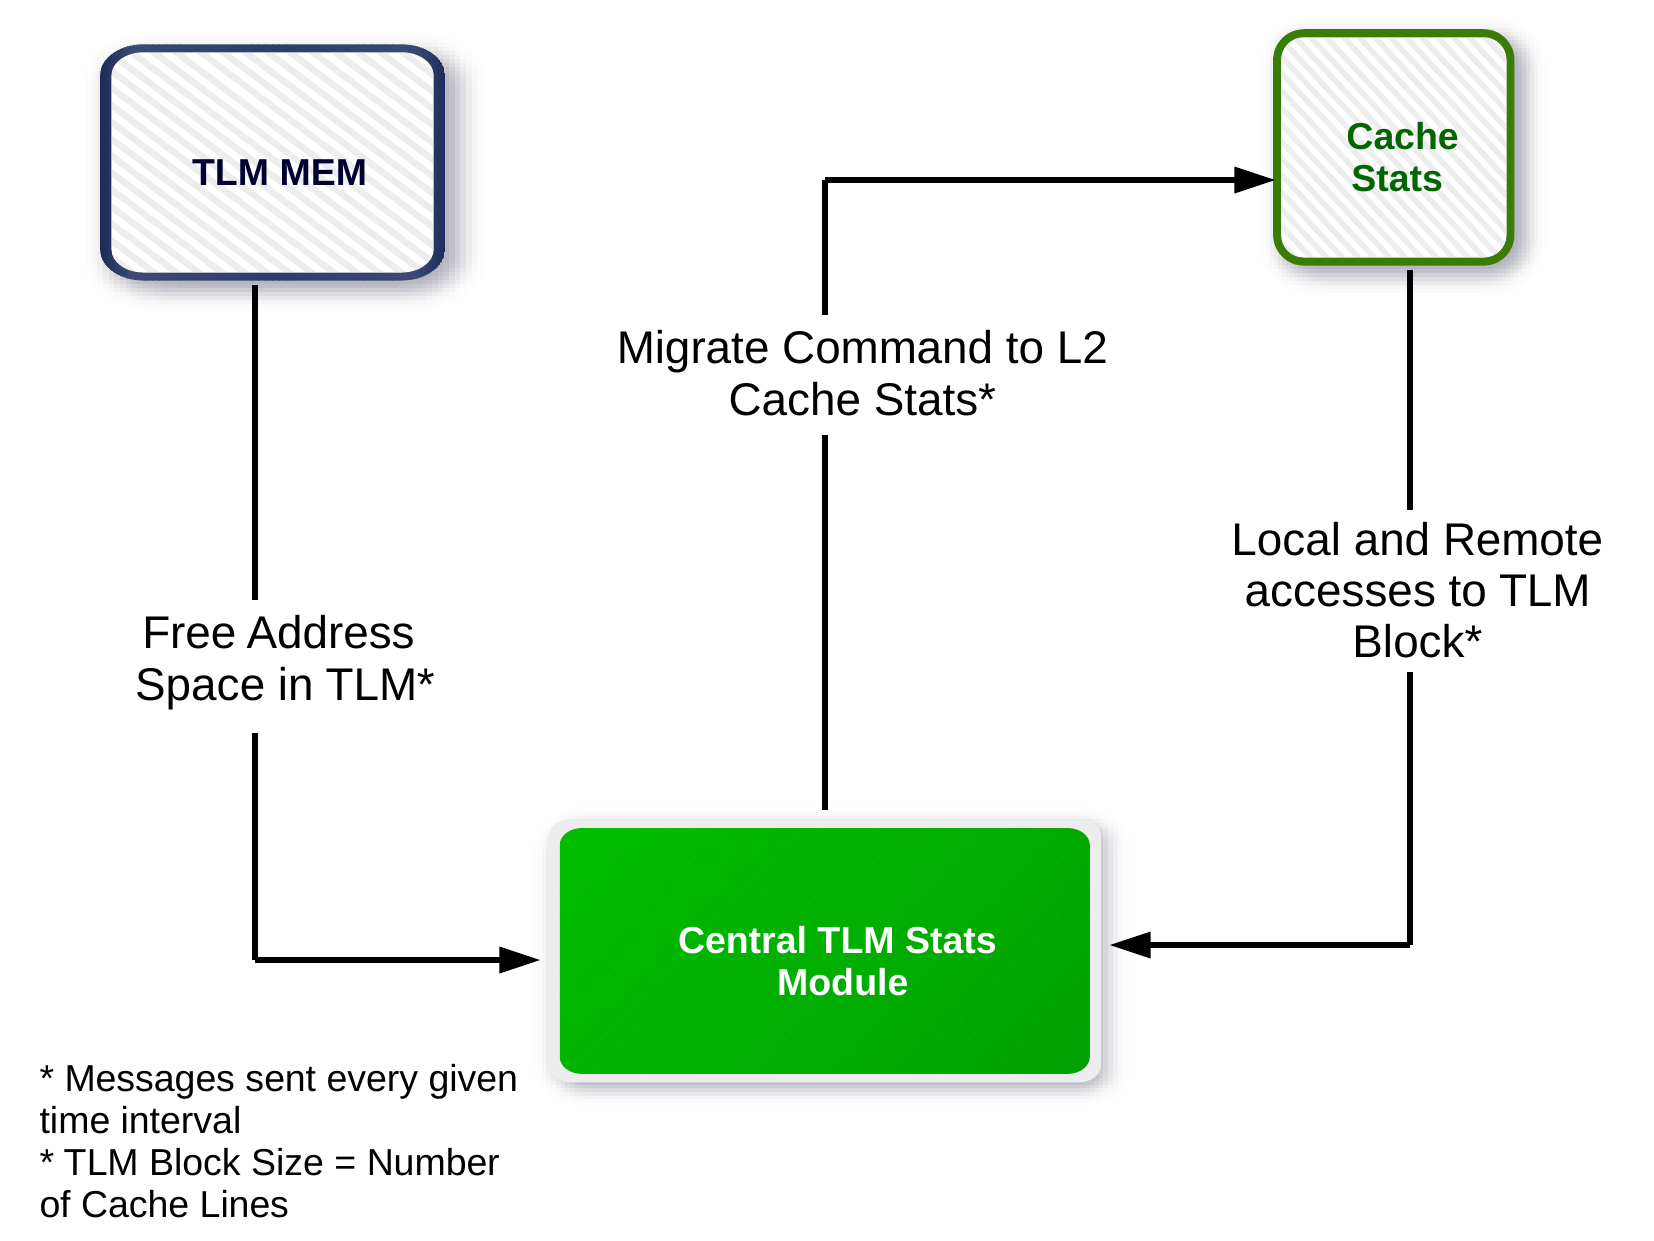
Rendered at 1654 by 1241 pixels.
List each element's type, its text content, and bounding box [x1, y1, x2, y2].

picture [525, 797, 1161, 1126]
picture [60, 15, 511, 331]
text_box Migrate Command to L2 Cache Stats* [600, 315, 1126, 433]
picture [1245, 0, 1561, 316]
text_box Free Address Space in TLM* [90, 600, 481, 718]
text_box Local and Remote accesses to TLM Block* [1215, 506, 1621, 676]
text_box * Messages sent every given time interval * TLM Block Size = Number of Cache Lines [0, 1050, 556, 1233]
